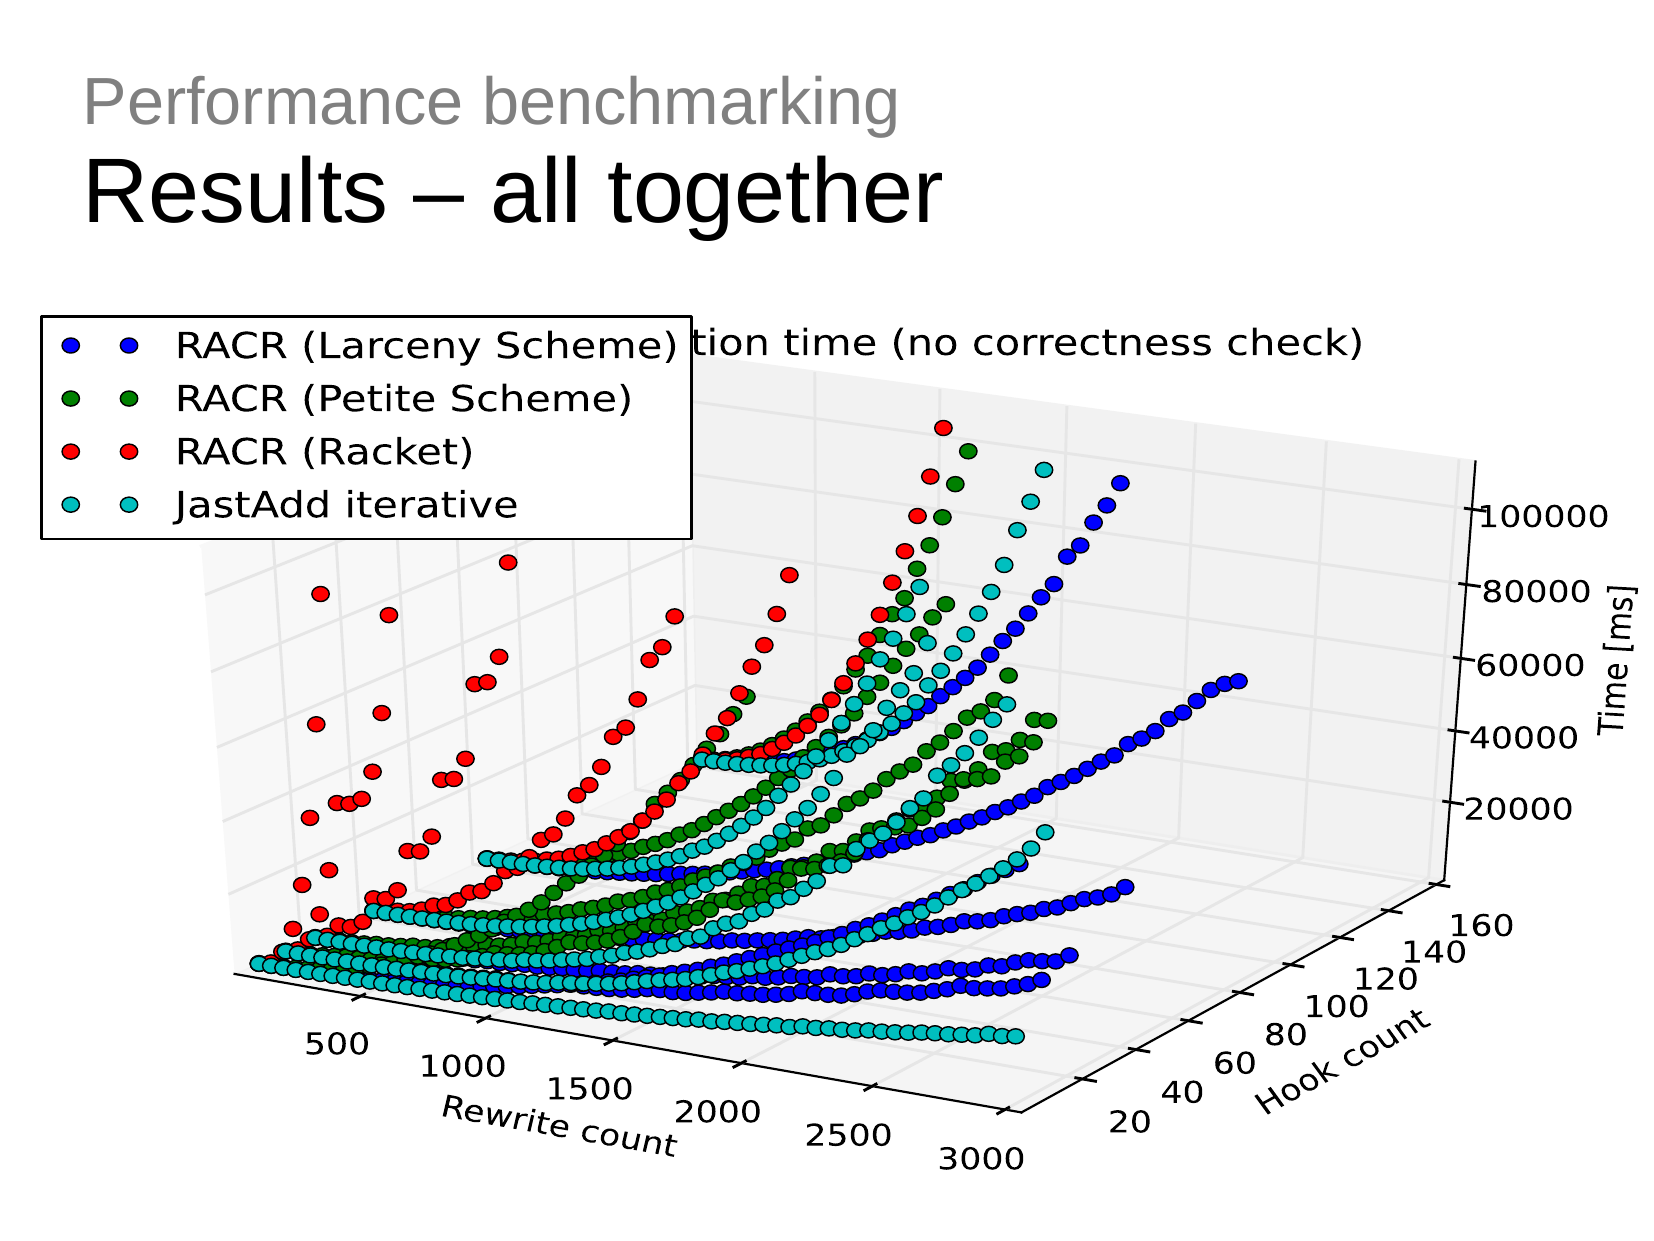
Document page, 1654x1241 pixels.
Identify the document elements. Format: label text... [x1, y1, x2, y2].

title Performance benchmarking Results – all together [82, 49, 1571, 257]
picture [0, 280, 1654, 1182]
